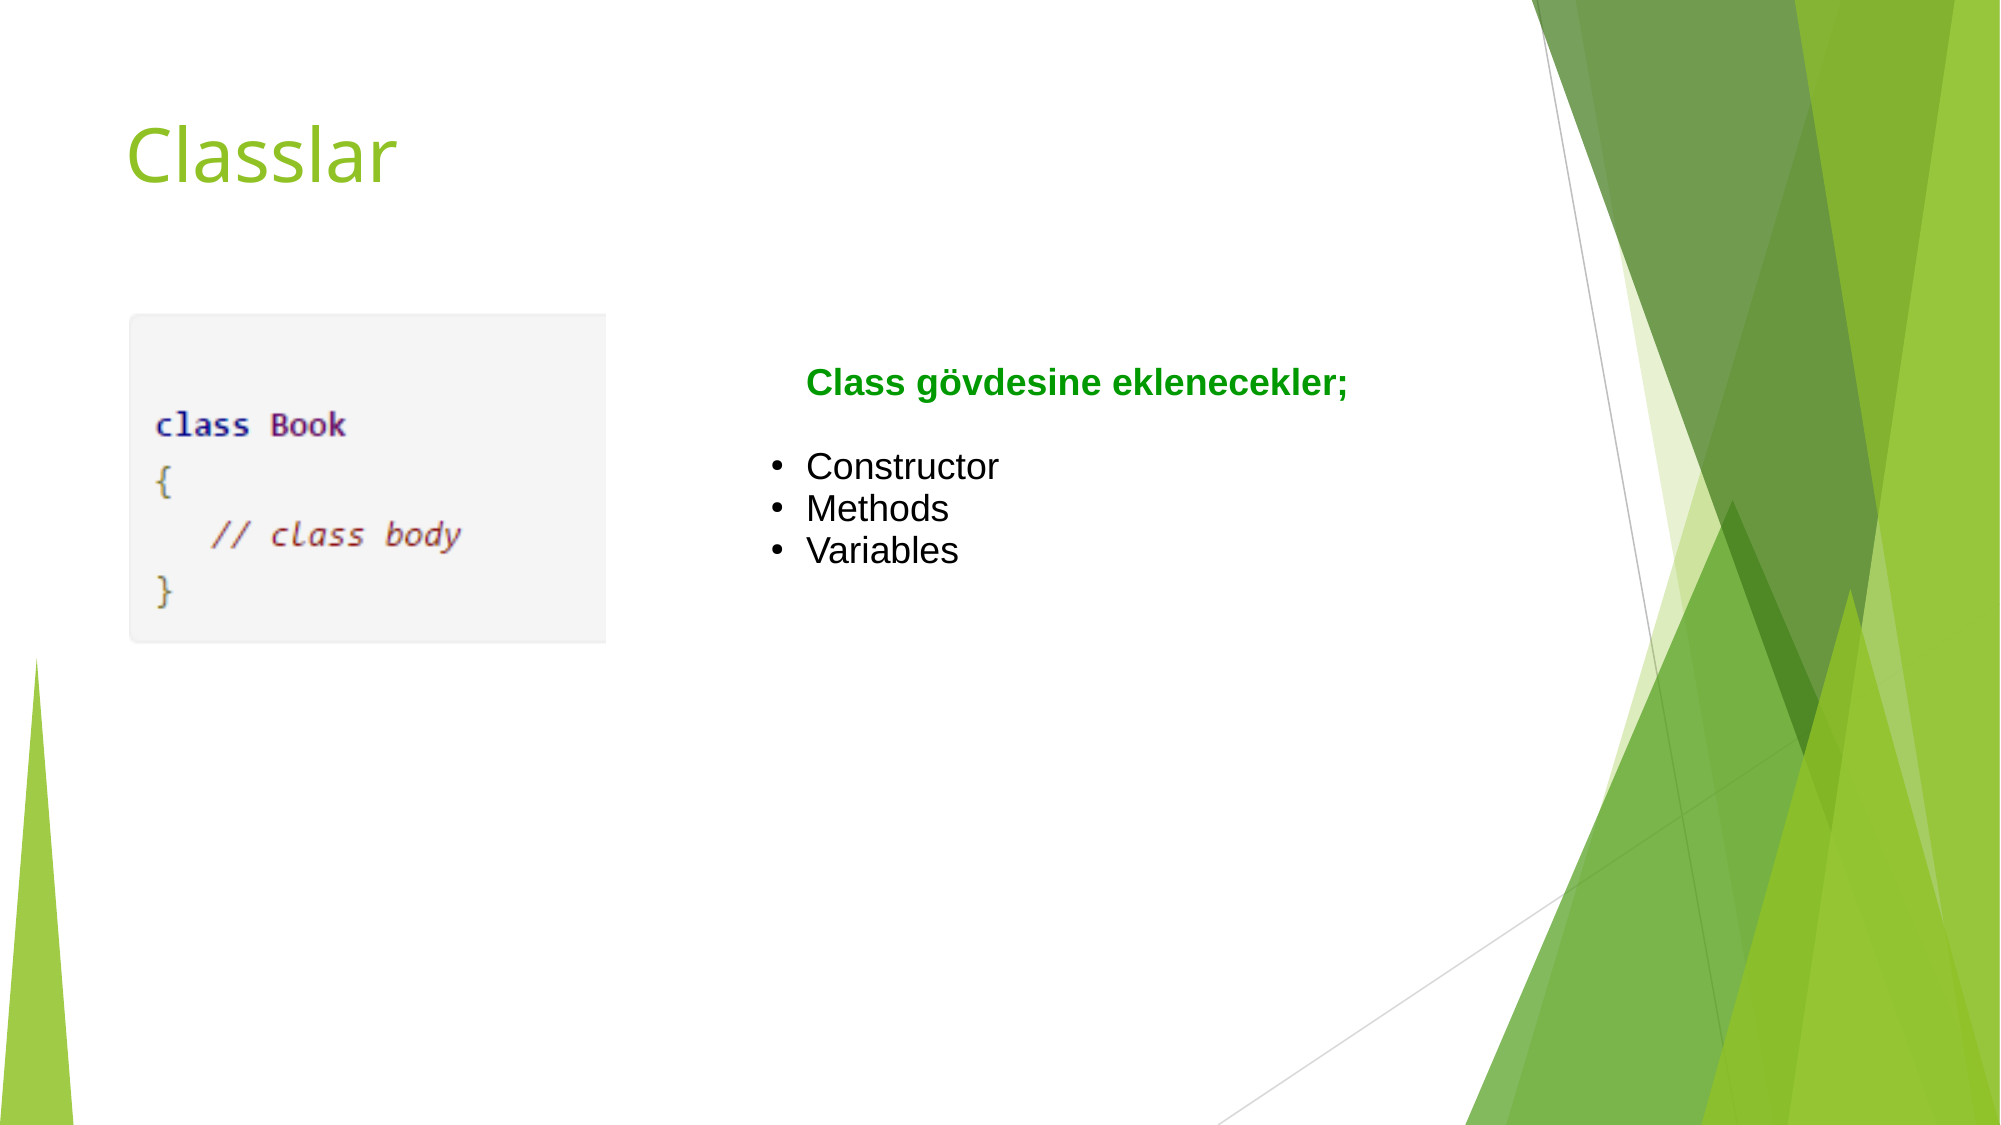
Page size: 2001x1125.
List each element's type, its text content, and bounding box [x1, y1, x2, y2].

title Classlar [111, 99, 1522, 317]
text_box Class gövdesine eklenecekler; Constructor Methods Variables [755, 354, 1453, 581]
picture [129, 312, 606, 674]
